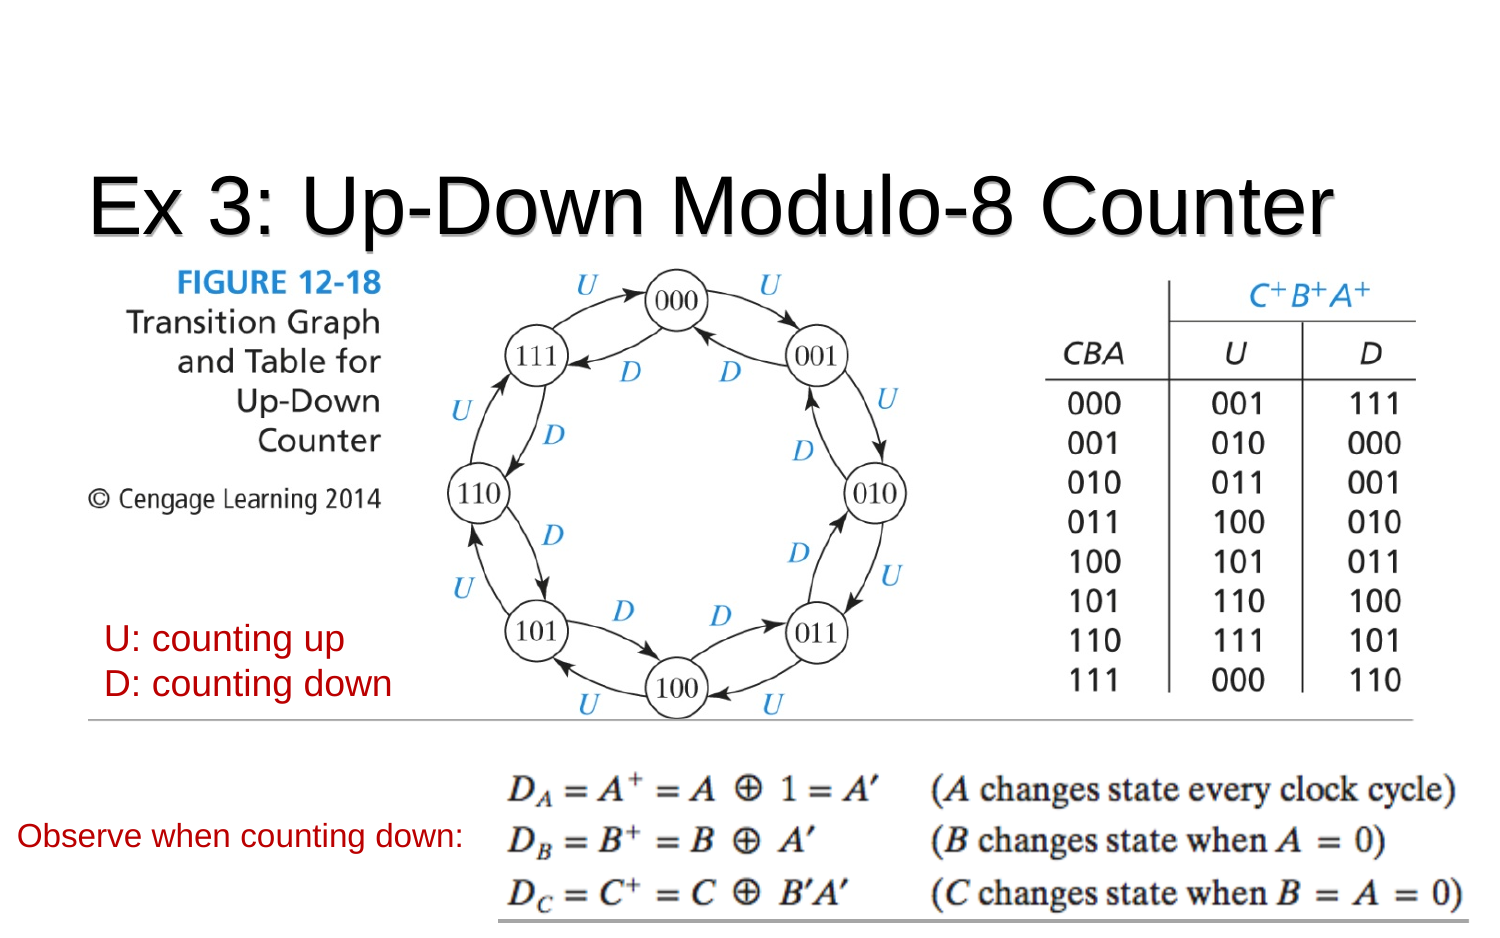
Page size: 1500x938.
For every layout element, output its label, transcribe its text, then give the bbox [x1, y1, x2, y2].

picture [498, 766, 1471, 919]
text_box Observe when counting down: [1, 806, 498, 863]
picture [88, 268, 1416, 719]
title Ex 3: Up-Down Modulo-8 Counter [72, 143, 1434, 251]
text_box U: counting up D: counting down [88, 606, 412, 713]
